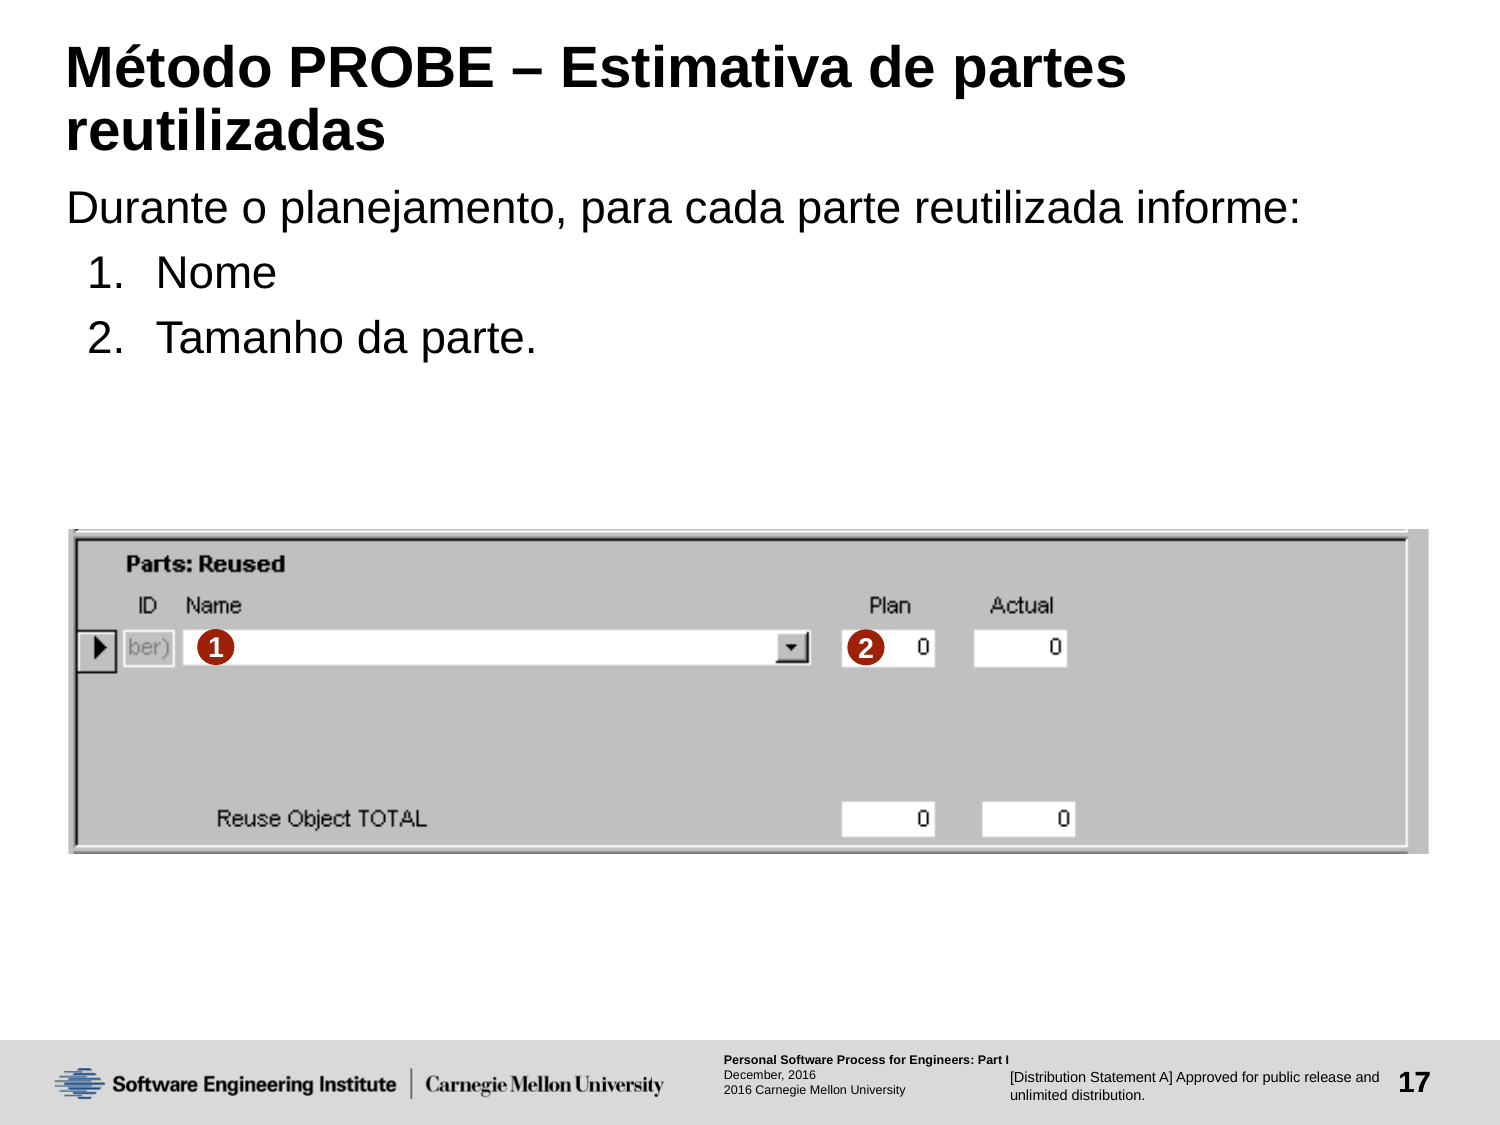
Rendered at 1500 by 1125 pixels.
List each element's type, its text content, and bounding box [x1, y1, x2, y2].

picture [46, 1061, 673, 1104]
title Método PROBE – Estimativa de partes reutilizadas [65, 37, 1313, 148]
picture [68, 529, 1429, 854]
list Durante o planejamento, para cada parte reutilizada informe: Nome Tamanho da parte. [65, 177, 1431, 1000]
